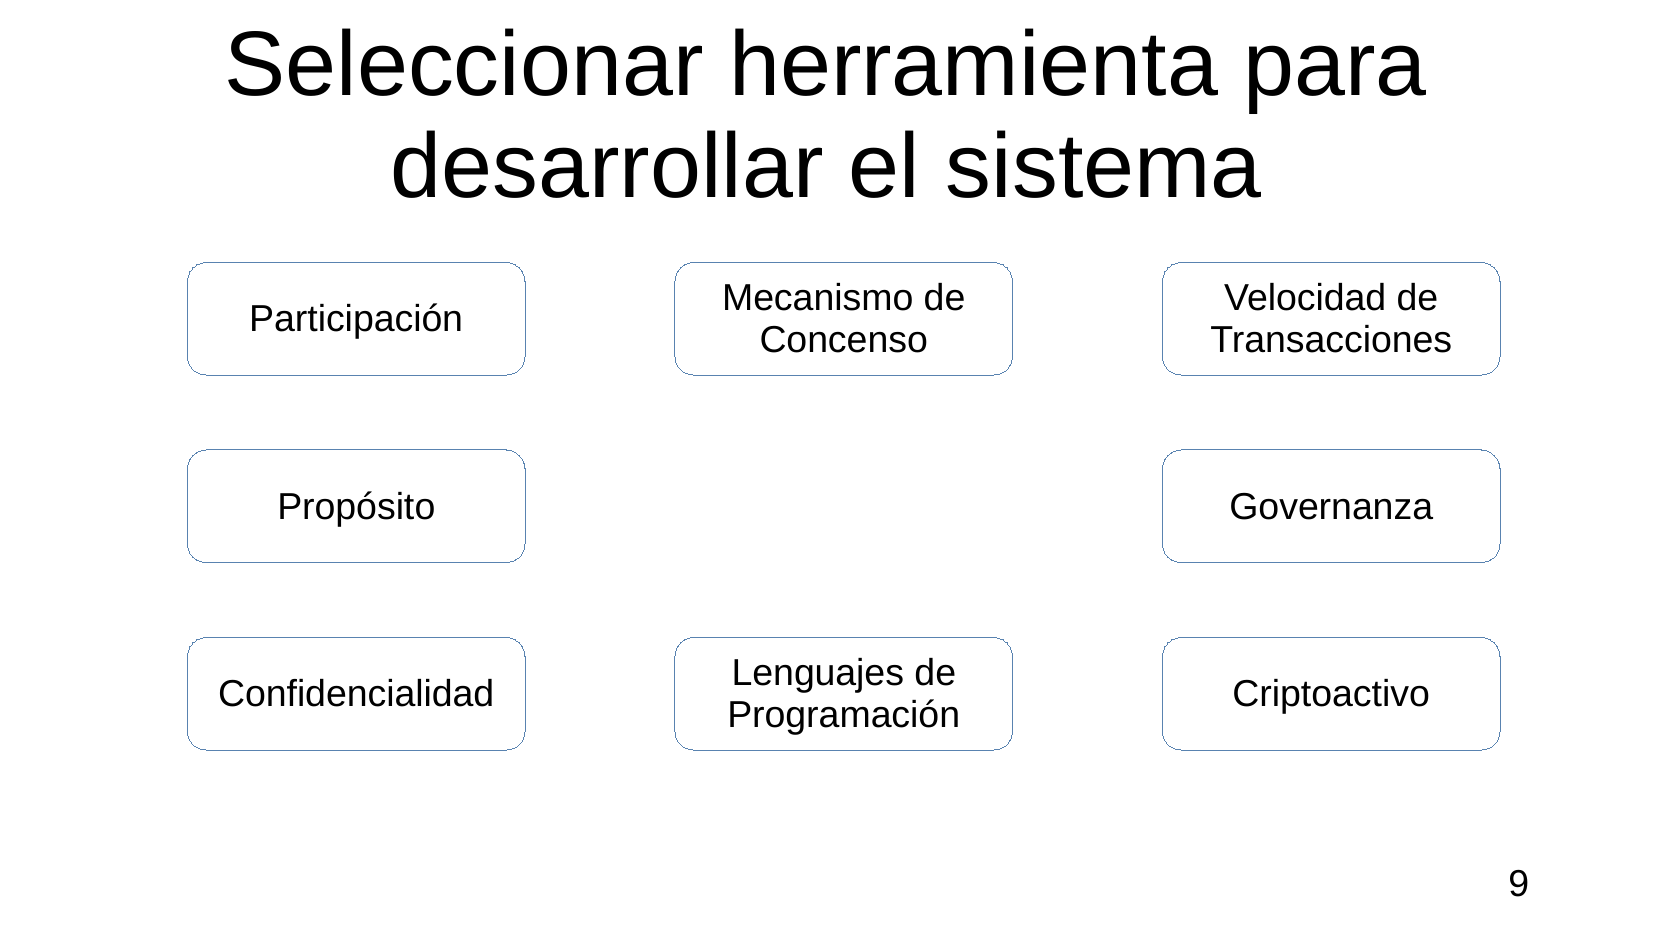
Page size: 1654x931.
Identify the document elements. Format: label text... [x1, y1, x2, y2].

text_box Mecanismo de Concenso [674, 262, 1013, 376]
text_box Lenguajes de Programación [674, 637, 1013, 751]
text_box Governanza [1162, 449, 1501, 563]
text_box <number> [1493, 855, 1654, 931]
text_box Confidencialidad [187, 637, 526, 751]
title Seleccionar herramienta para desarrollar el sistema [82, 12, 1571, 218]
text_box Criptoactivo [1162, 637, 1501, 751]
text_box Propósito [187, 449, 526, 563]
text_box Velocidad de Transacciones [1162, 262, 1501, 376]
text_box Participación [187, 262, 526, 376]
